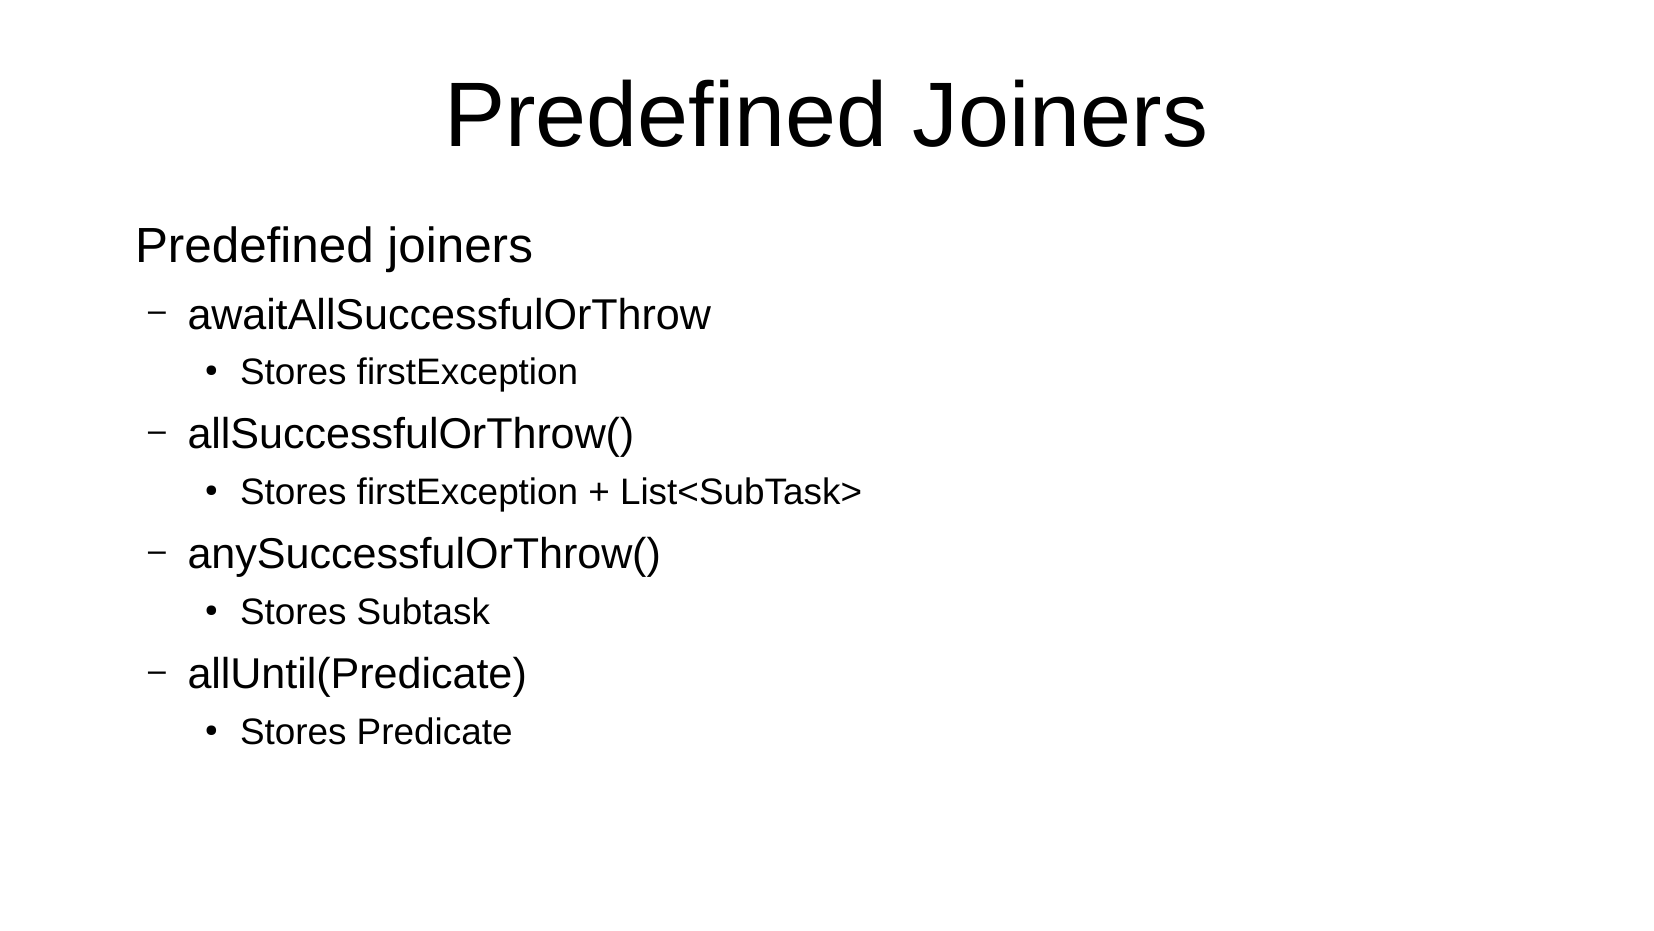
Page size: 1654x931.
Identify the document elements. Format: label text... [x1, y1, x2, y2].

list Predefined joiners awaitAllSuccessfulOrThrow Stores firstException allSuccessfulOrThrow() Stores firstException + List<SubTask> anySuccessfulOrThrow() Stores Subtask allUntil(Predicate) Stores Predicate [82, 217, 1571, 758]
title Predefined Joiners [82, 37, 1571, 193]
